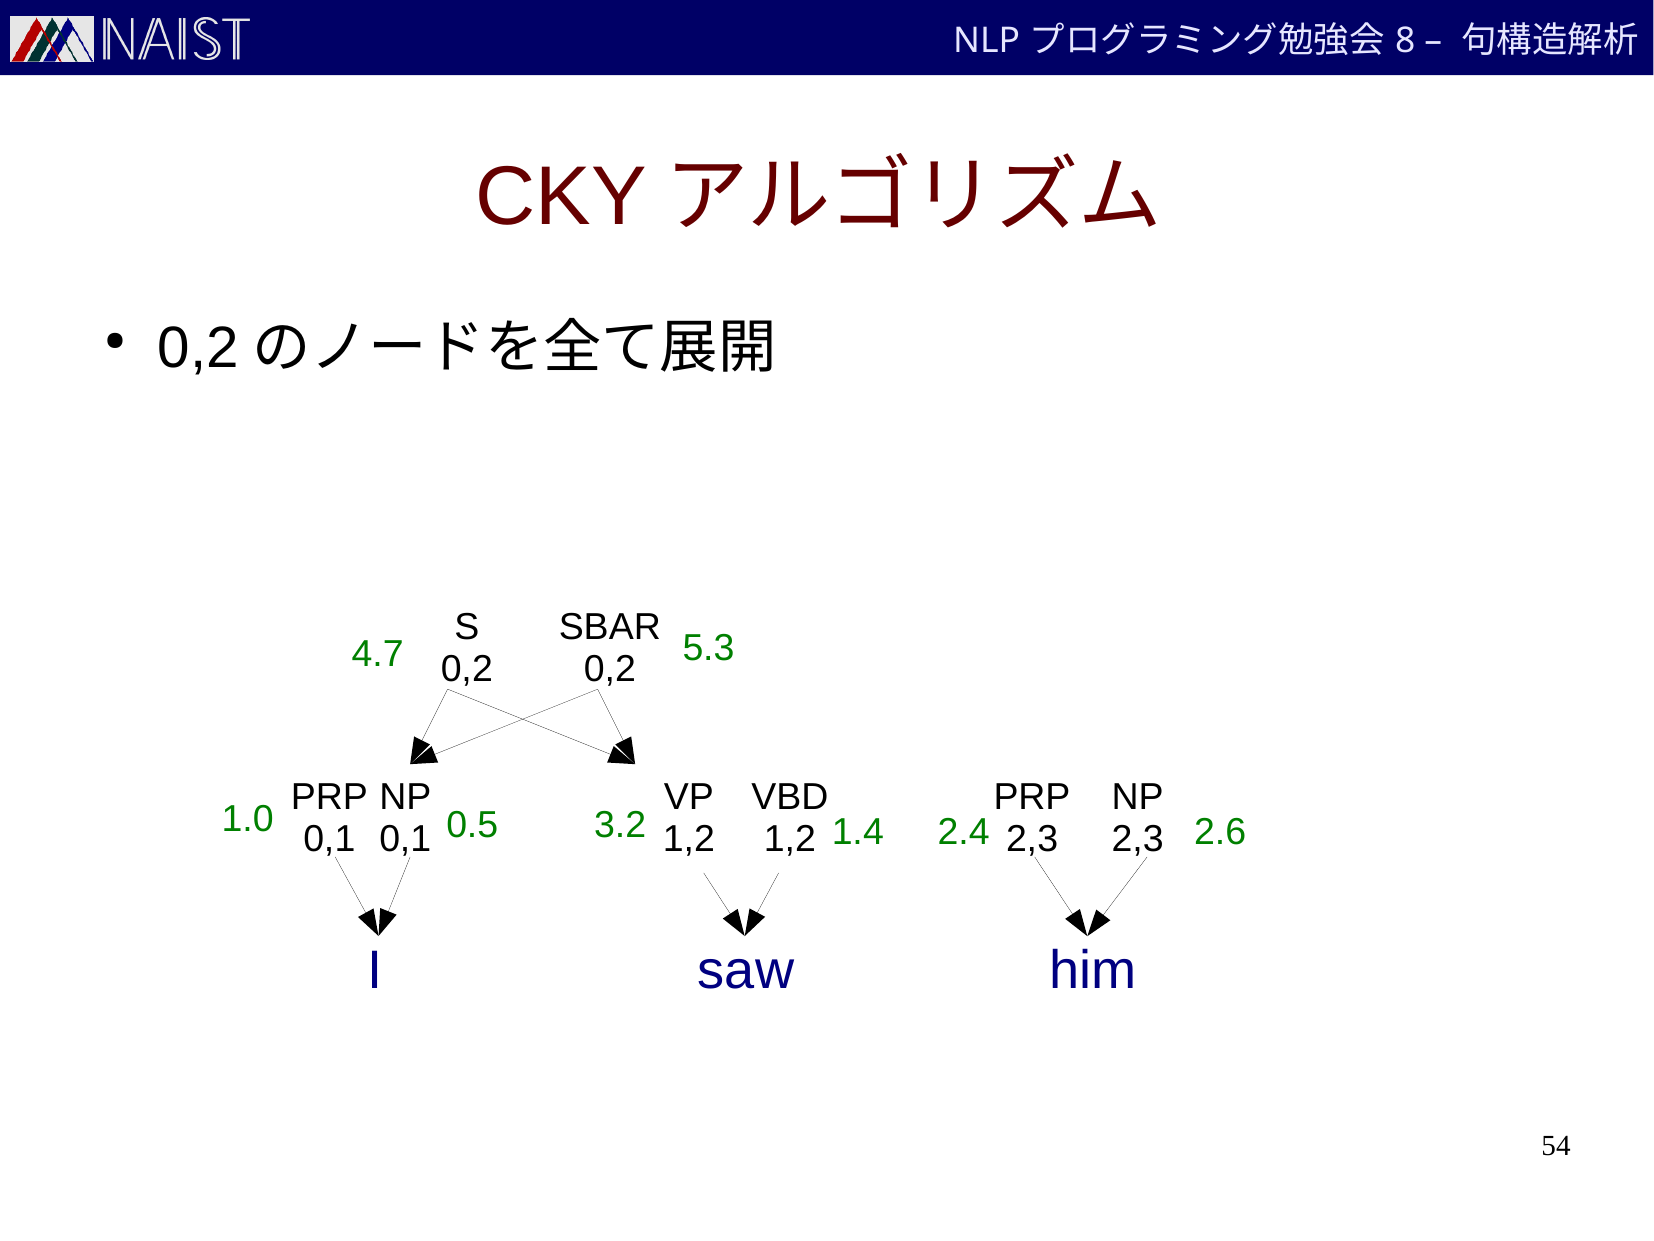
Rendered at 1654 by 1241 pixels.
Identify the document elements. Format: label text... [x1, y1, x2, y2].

title CKYアルゴリズム [75, 92, 1564, 285]
text_box VBD 1,2 [736, 768, 844, 868]
picture [102, 17, 251, 60]
text_box NP 0,1 [364, 768, 447, 868]
text_box S 0,2 [444, 690, 466, 698]
text_box 2.4 [922, 803, 1005, 861]
text_box SBAR 0,2 [579, 690, 601, 698]
text_box 2.6 [1179, 803, 1262, 861]
text_box NP 2,3 [1096, 768, 1179, 868]
text_box I saw him [352, 931, 1152, 1008]
text_box S 0,2 [426, 598, 508, 698]
text_box VP 1,2 [648, 768, 730, 868]
text_box SBAR 0,2 [544, 598, 676, 698]
text_box 1.4 [817, 803, 899, 861]
text_box 0.5 [431, 796, 514, 853]
text_box 1.0 [206, 790, 289, 847]
picture [10, 16, 94, 62]
text_box 3.2 [579, 795, 662, 853]
list 0,2のノードを全て展開 [86, 300, 1576, 366]
text_box PRP 2,3 [978, 768, 1086, 868]
text_box 4.7 [336, 624, 419, 682]
text_box 5.3 [667, 618, 750, 676]
text_box PRP 0,1 [276, 768, 364, 868]
